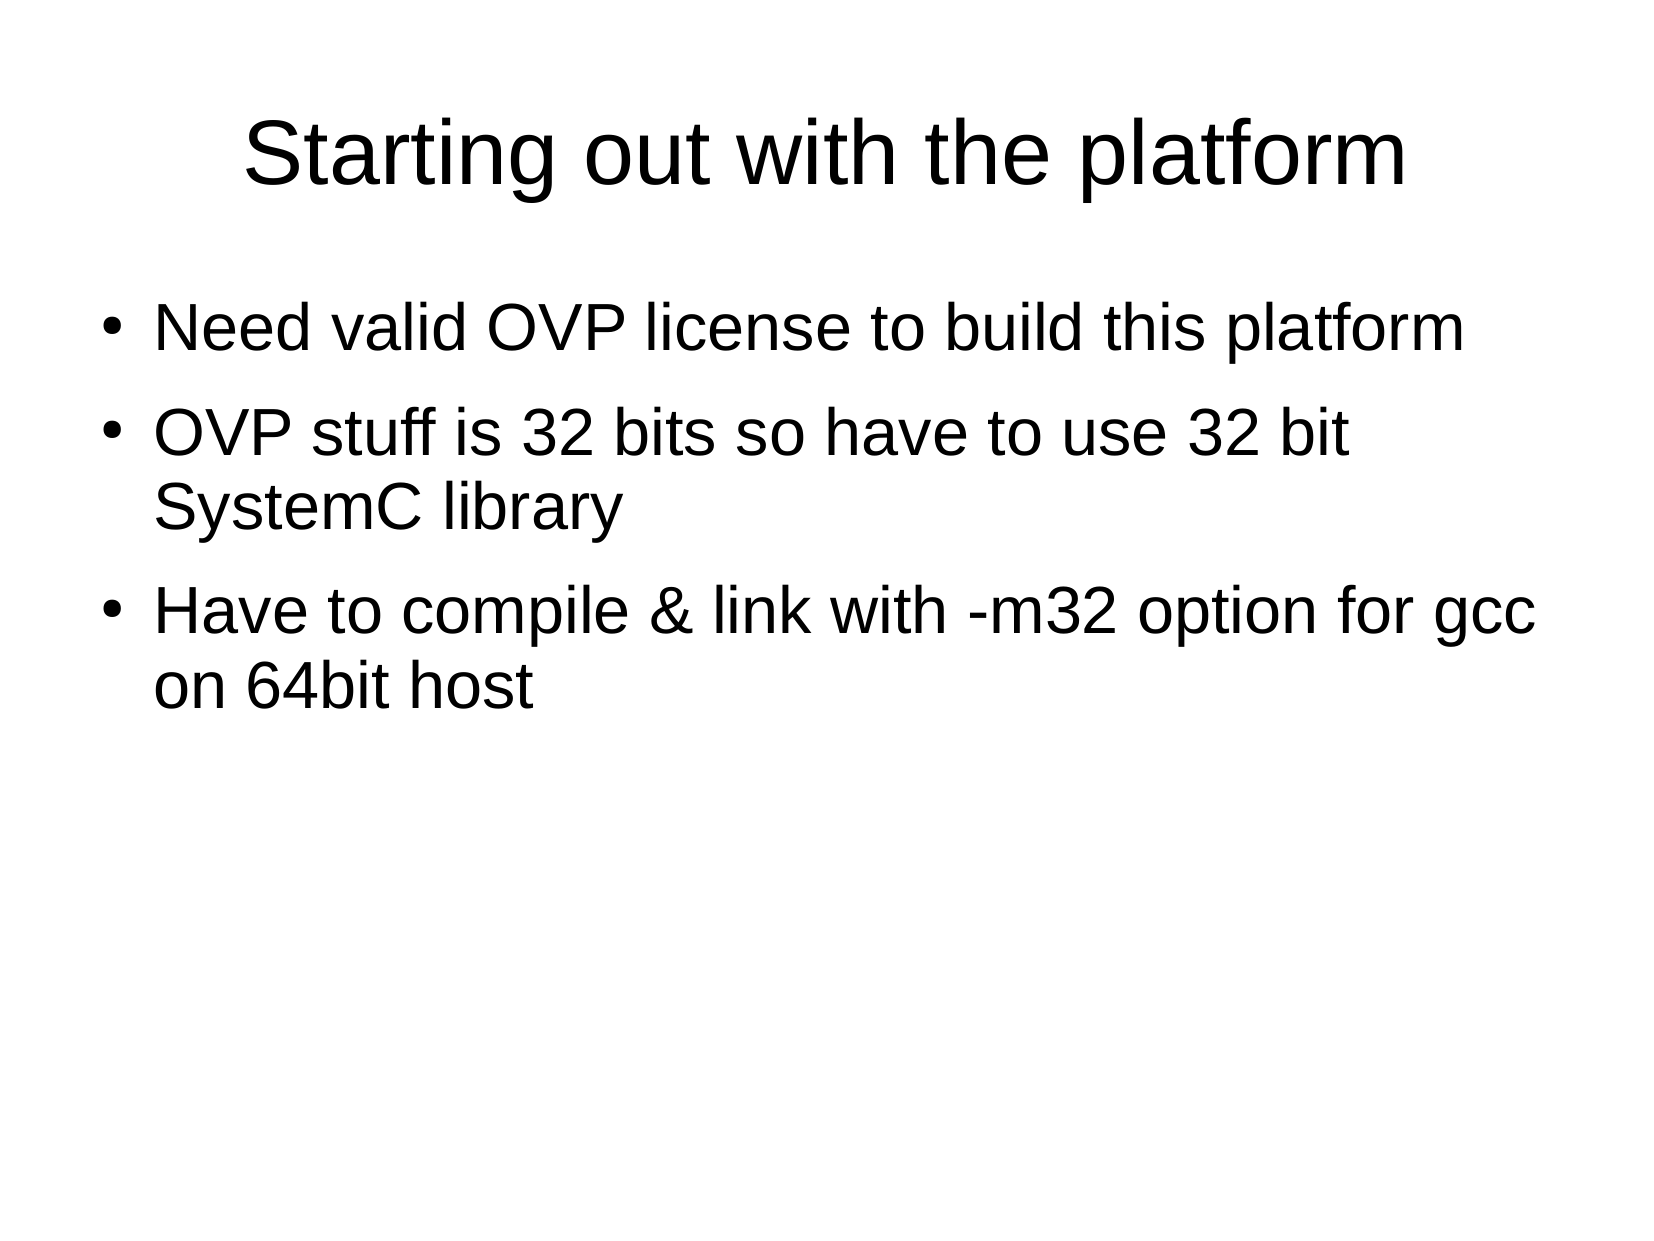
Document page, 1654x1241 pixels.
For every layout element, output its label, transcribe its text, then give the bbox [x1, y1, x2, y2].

title Starting out with the platform [82, 49, 1571, 257]
list Need valid OVP license to build this platform OVP stuff is 32 bits so have to use 32 bit SystemC library Have to compile & link with -m32 option for gcc on 64bit host [82, 290, 1571, 1010]
